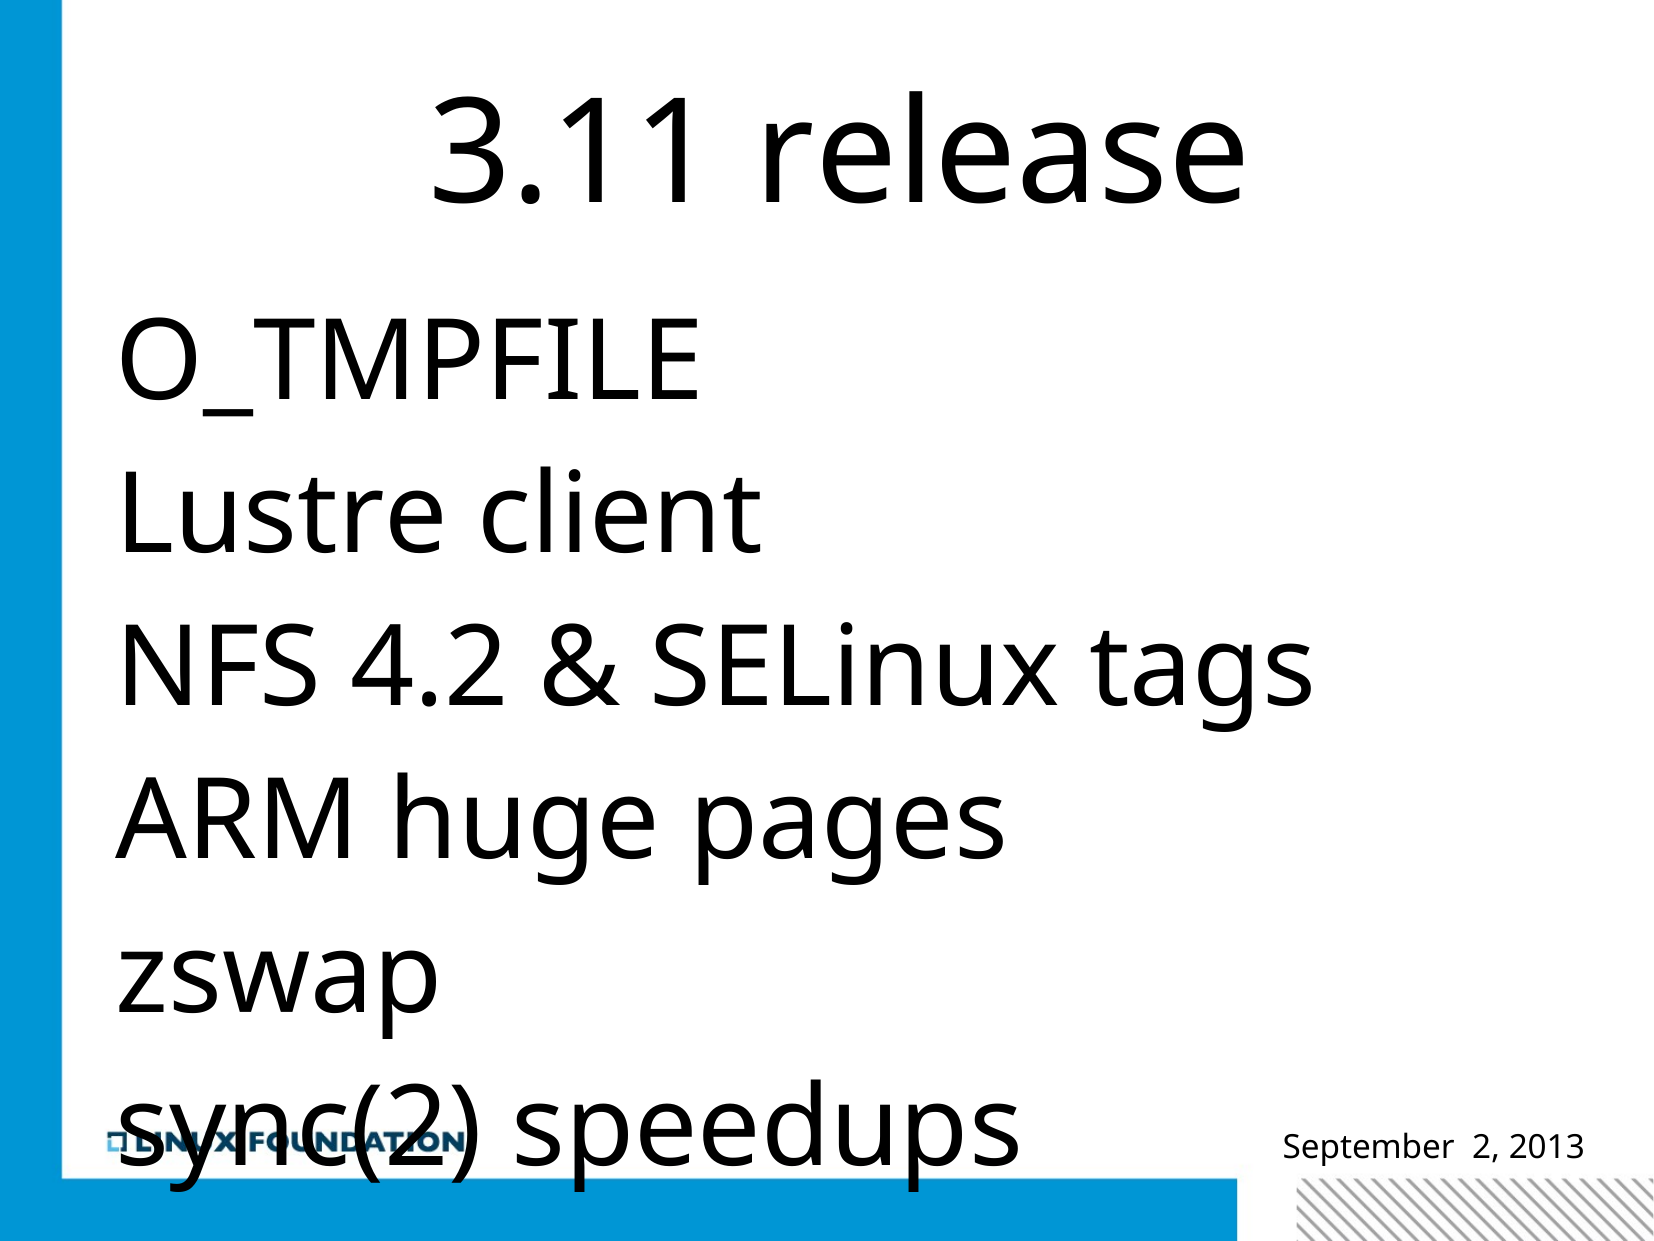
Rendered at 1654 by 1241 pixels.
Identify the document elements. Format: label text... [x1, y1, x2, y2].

text_box September 2, 2013 [1268, 1115, 1599, 1170]
picture [365, 1097, 467, 1179]
picture [62, 0, 1654, 1241]
text_box 3.11 release [413, 39, 1240, 230]
picture [777, 1112, 811, 1158]
text_box O_TMPFILE Lustre client NFS 4.2 & SELinux tags ARM huge pages zswap sync(2) speedups [100, 271, 1366, 1097]
picture [918, 1112, 952, 1158]
picture [584, 1112, 618, 1158]
